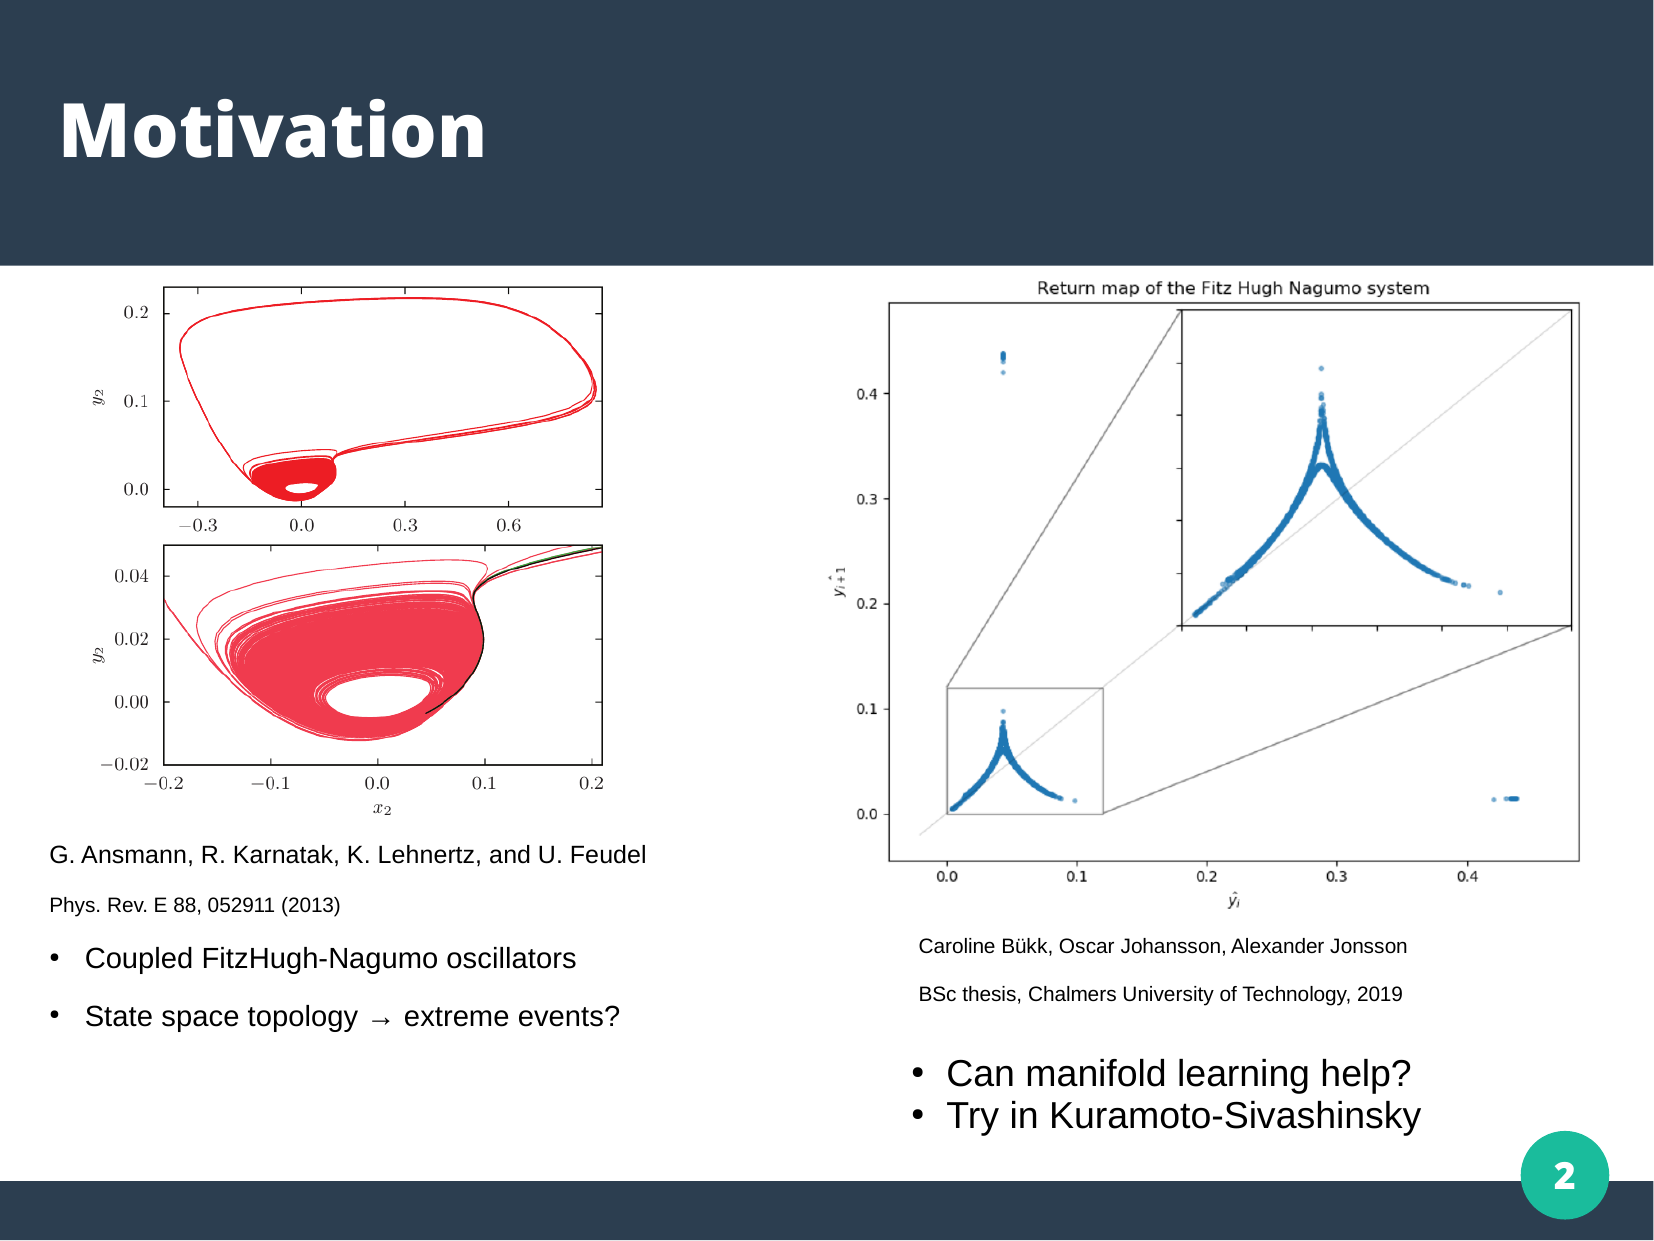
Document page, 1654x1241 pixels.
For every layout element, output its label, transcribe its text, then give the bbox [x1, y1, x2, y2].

title Motivation [59, 49, 1595, 207]
text_box G. Ansmann, R. Karnatak, K. Lehnertz, and U. Feudel Phys. Rev. E 88, 052911 (2013) Coupled FitzHugh-Nagumo oscillators State space topology → extreme events? [34, 833, 677, 1040]
picture [81, 274, 614, 822]
picture [822, 277, 1598, 915]
text_box Caroline Bükk, Oscar Johansson, Alexander Jonsson BSc thesis, Chalmers University of Technology, 2019 [903, 927, 1517, 1014]
text_box Can manifold learning help? Try in Kuramoto-Sivashinsky [896, 1045, 1528, 1144]
